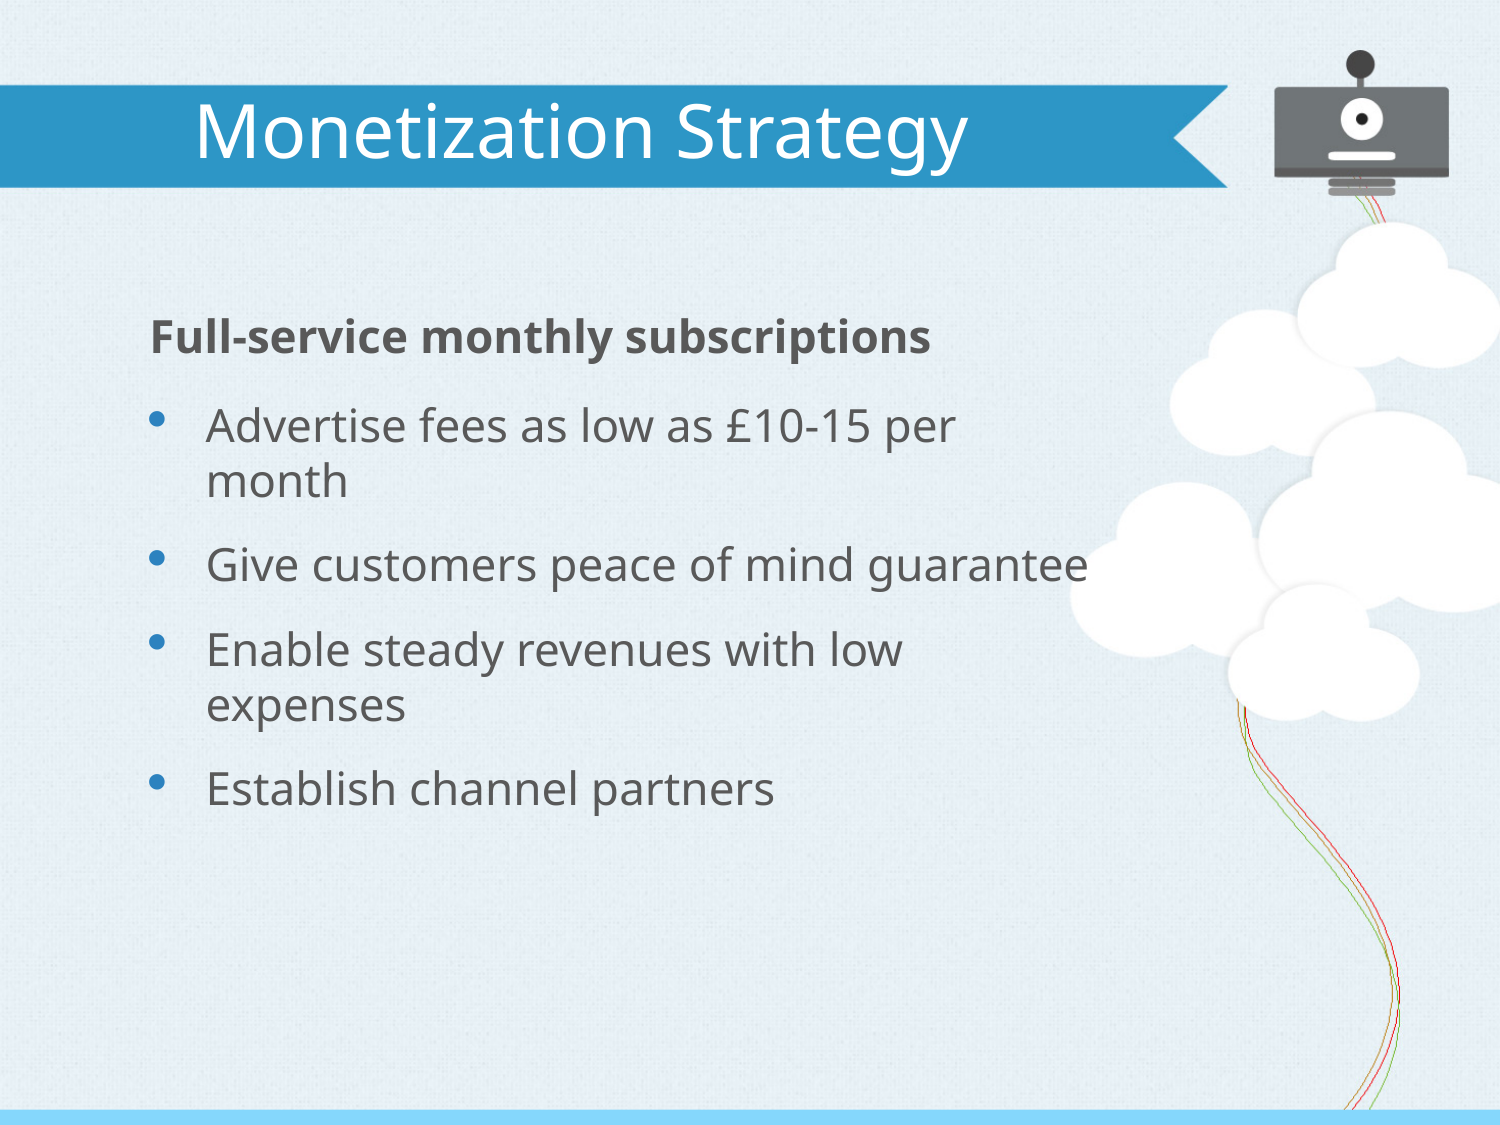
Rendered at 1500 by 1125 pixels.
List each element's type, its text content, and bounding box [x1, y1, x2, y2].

list Advertise fees as low as £10-15 per month Give customers peace of mind guarantee Enable steady revenues with low expenses Establish channel partners [134, 437, 1128, 914]
text_box Full-service monthly subscriptions [134, 300, 1366, 437]
picture [0, 0, 1500, 1125]
title Monetization Strategy [178, 76, 1223, 178]
